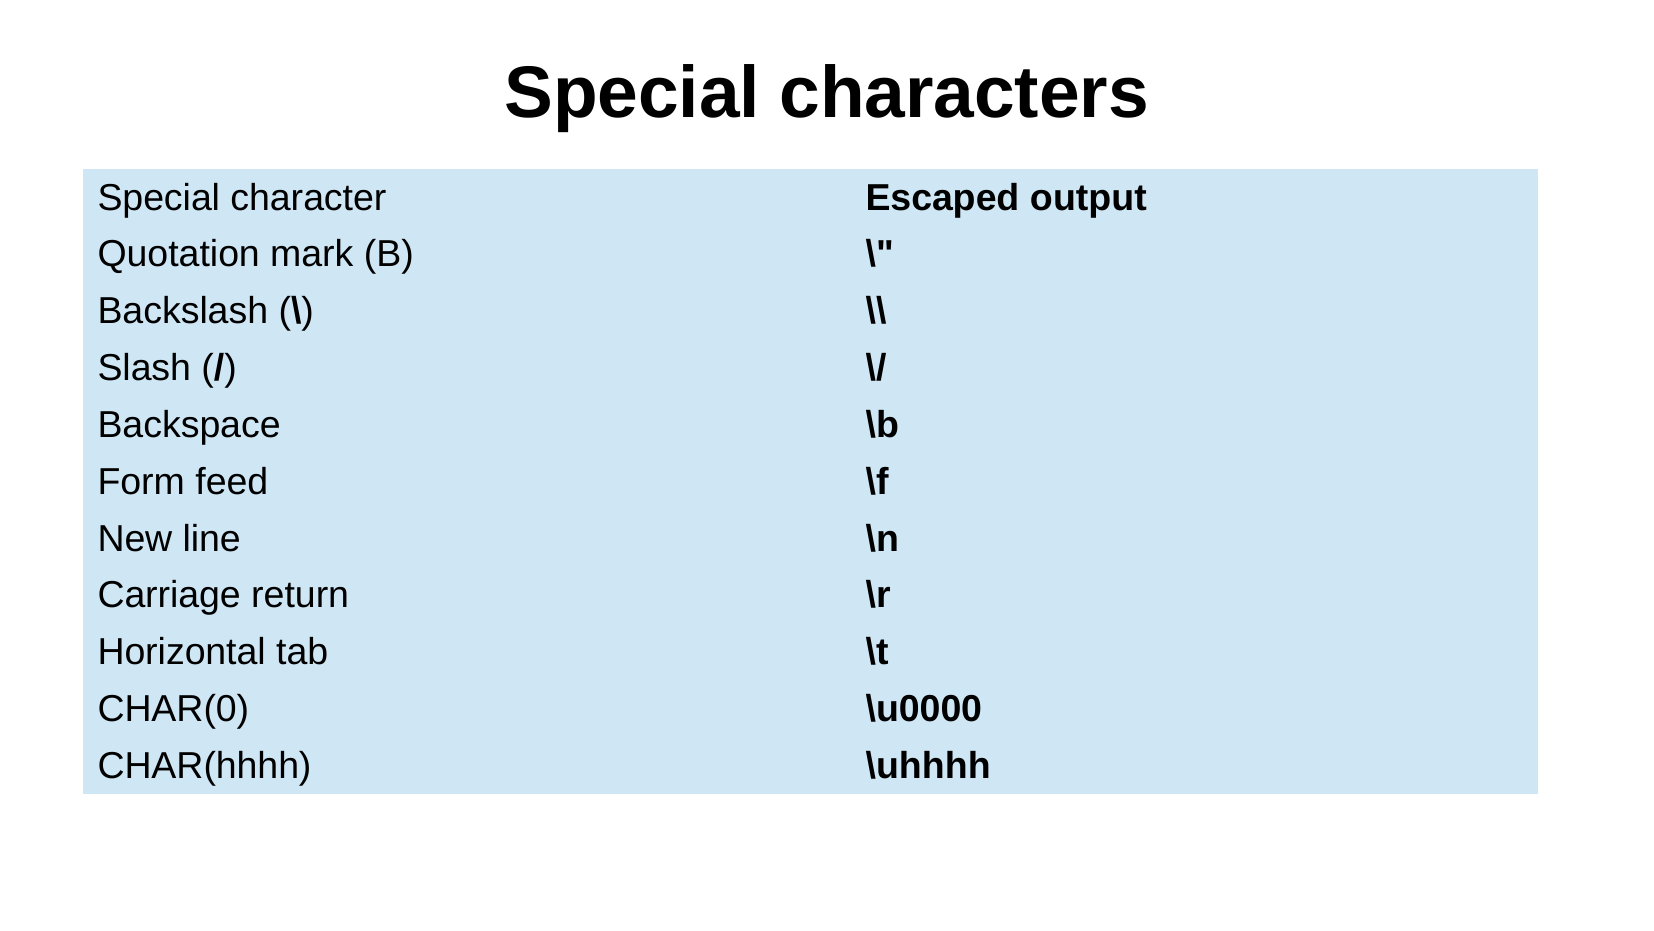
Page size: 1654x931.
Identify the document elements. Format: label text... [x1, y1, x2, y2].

table_cell \f [851, 453, 1538, 510]
table_cell \b [851, 396, 1538, 453]
table_cell \" [851, 226, 1538, 282]
table_cell Slash (/) [83, 339, 851, 396]
table_cell CHAR(0) [83, 680, 851, 737]
table_cell Backspace [83, 396, 851, 453]
table_cell Backslash (\) [83, 282, 851, 339]
table_header Escaped output [851, 169, 1538, 226]
table_cell \/ [851, 339, 1538, 396]
table_cell Carriage return [83, 566, 851, 623]
table_cell CHAR(hhhh) [83, 737, 851, 794]
title Special characters [82, 37, 1571, 147]
table_cell \\ [851, 282, 1538, 339]
table_cell Form feed [83, 453, 851, 510]
table_cell Quotation mark (B) [83, 226, 851, 282]
table_cell \n [851, 510, 1538, 566]
table_cell Horizontal tab [83, 623, 851, 680]
table_cell \uhhhh [851, 737, 1538, 794]
table_cell New line [83, 510, 851, 566]
table_cell \r [851, 566, 1538, 623]
table_cell \u0000 [851, 680, 1538, 737]
table_cell \t [851, 623, 1538, 680]
table_header Special character [83, 169, 851, 226]
